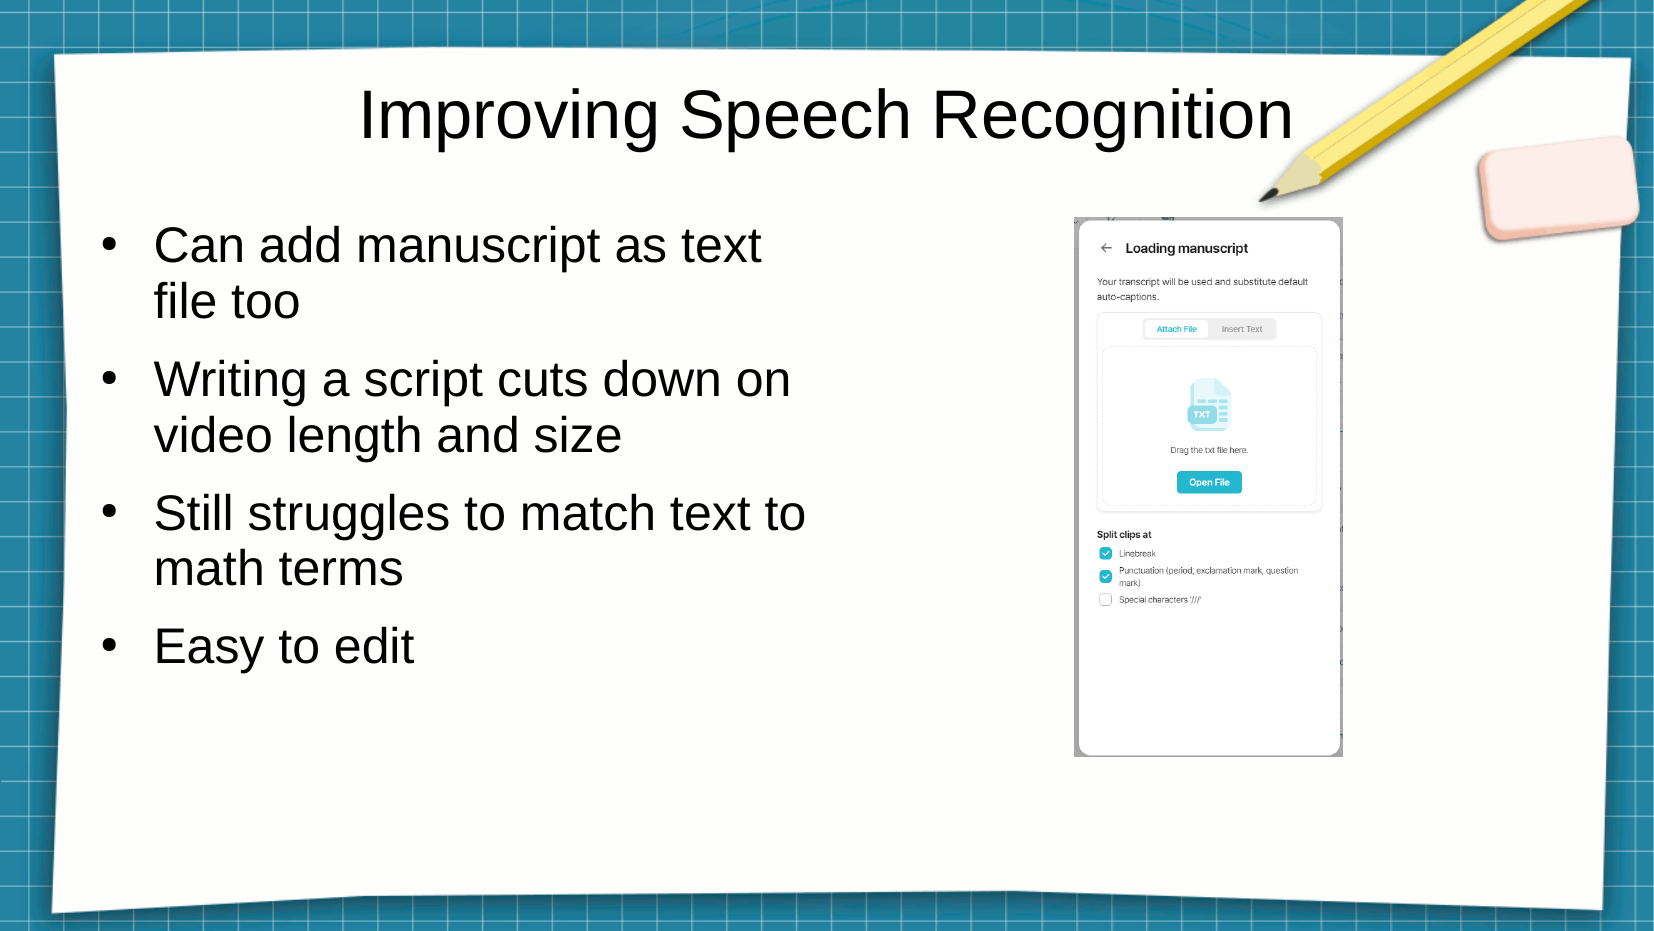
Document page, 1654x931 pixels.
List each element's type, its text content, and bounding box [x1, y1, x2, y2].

list Can add manuscript as text file too Writing a script cuts down on video length and size Still struggles to match text to math terms Easy to edit [82, 217, 809, 758]
picture [0, 0, 1654, 931]
title Improving Speech Recognition [82, 37, 1571, 193]
